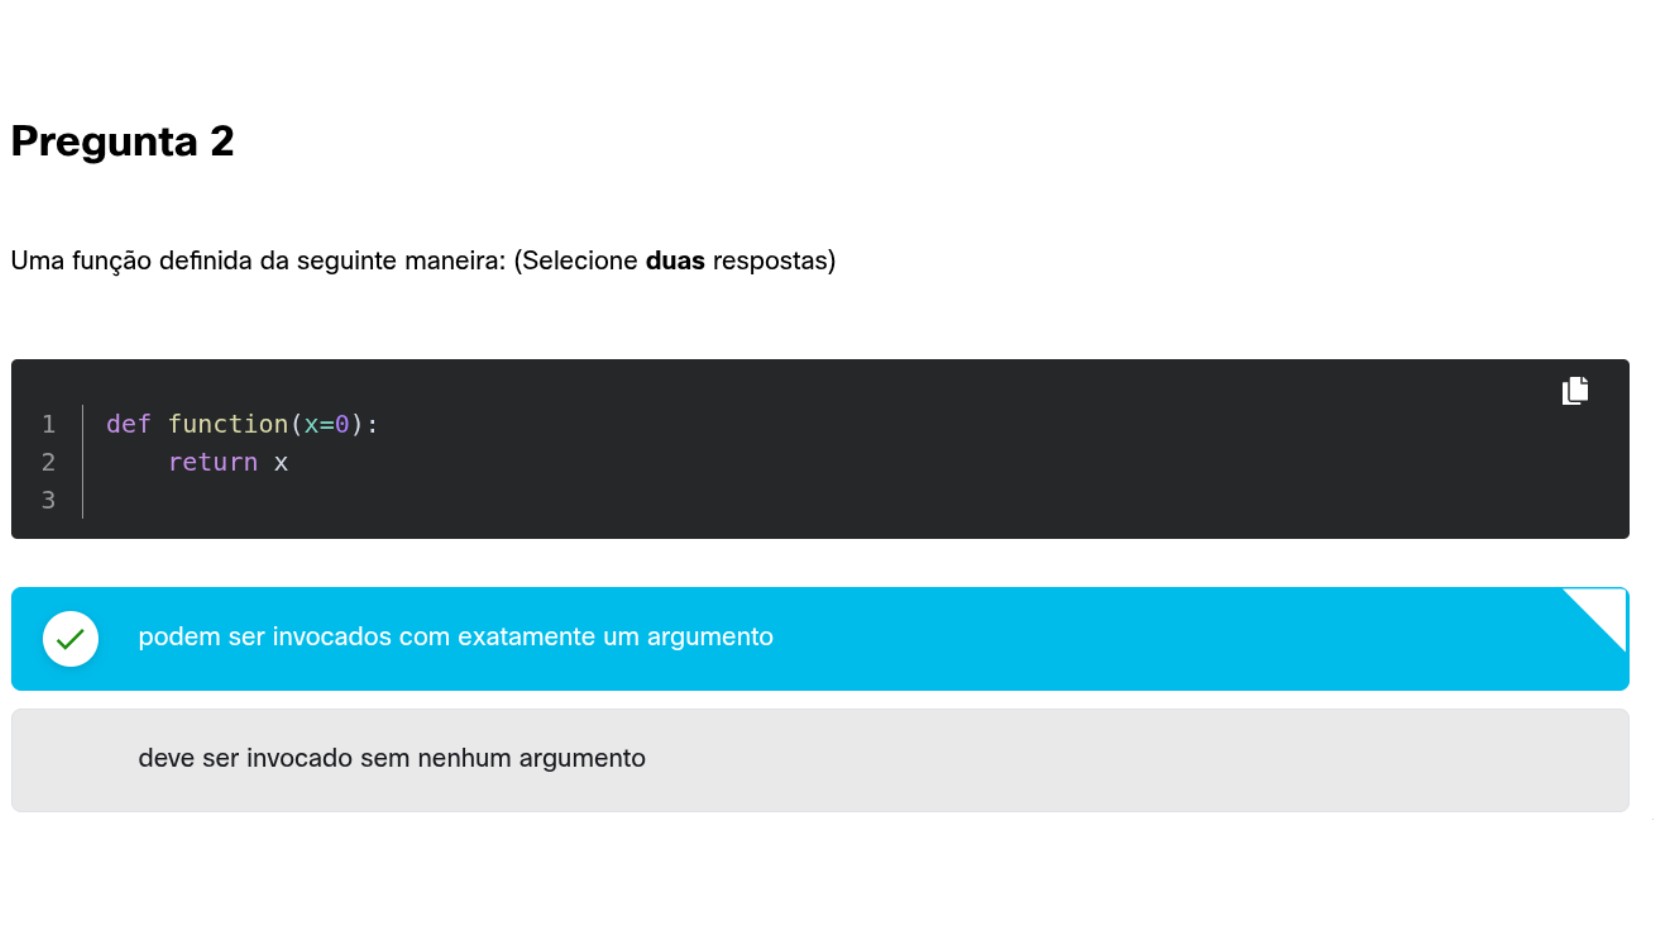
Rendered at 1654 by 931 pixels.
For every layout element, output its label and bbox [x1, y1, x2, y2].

picture [0, 110, 1654, 820]
